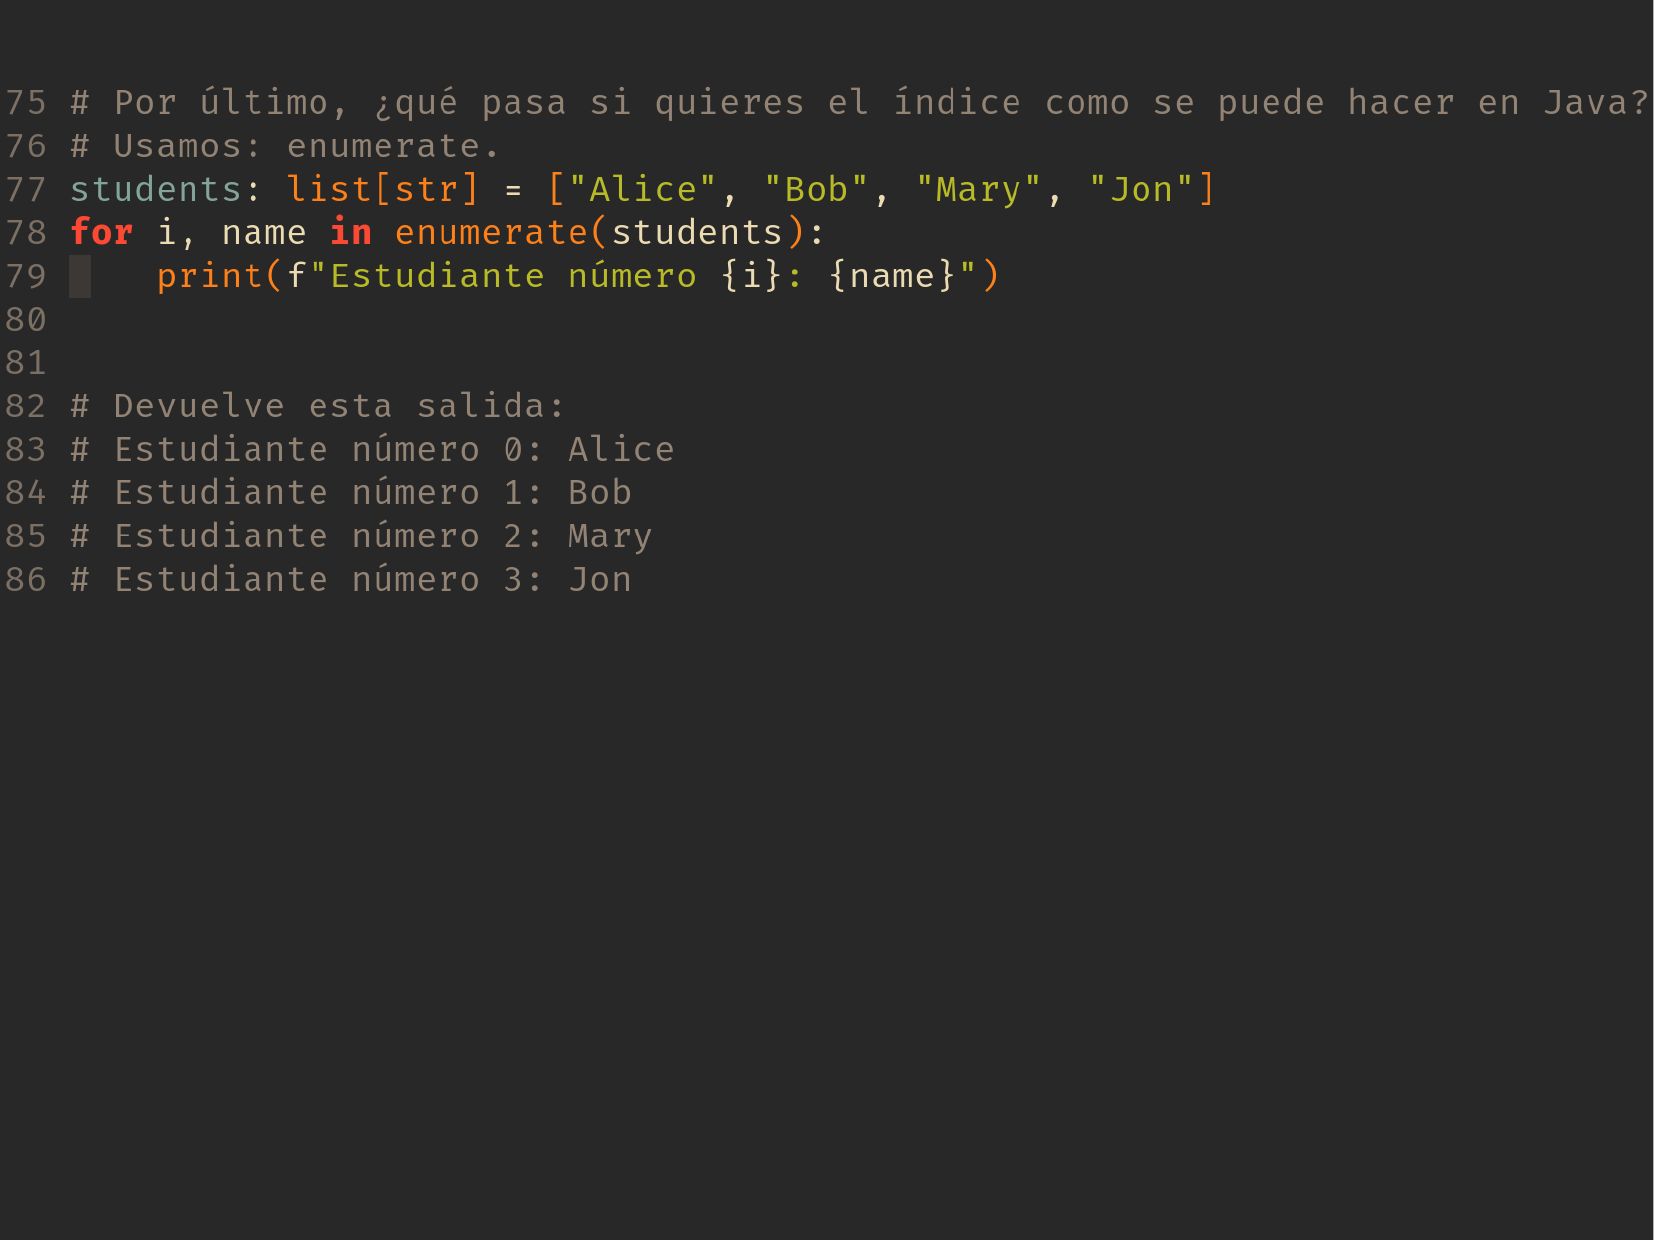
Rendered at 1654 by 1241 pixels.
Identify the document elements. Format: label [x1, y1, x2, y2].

picture [0, 79, 1653, 601]
